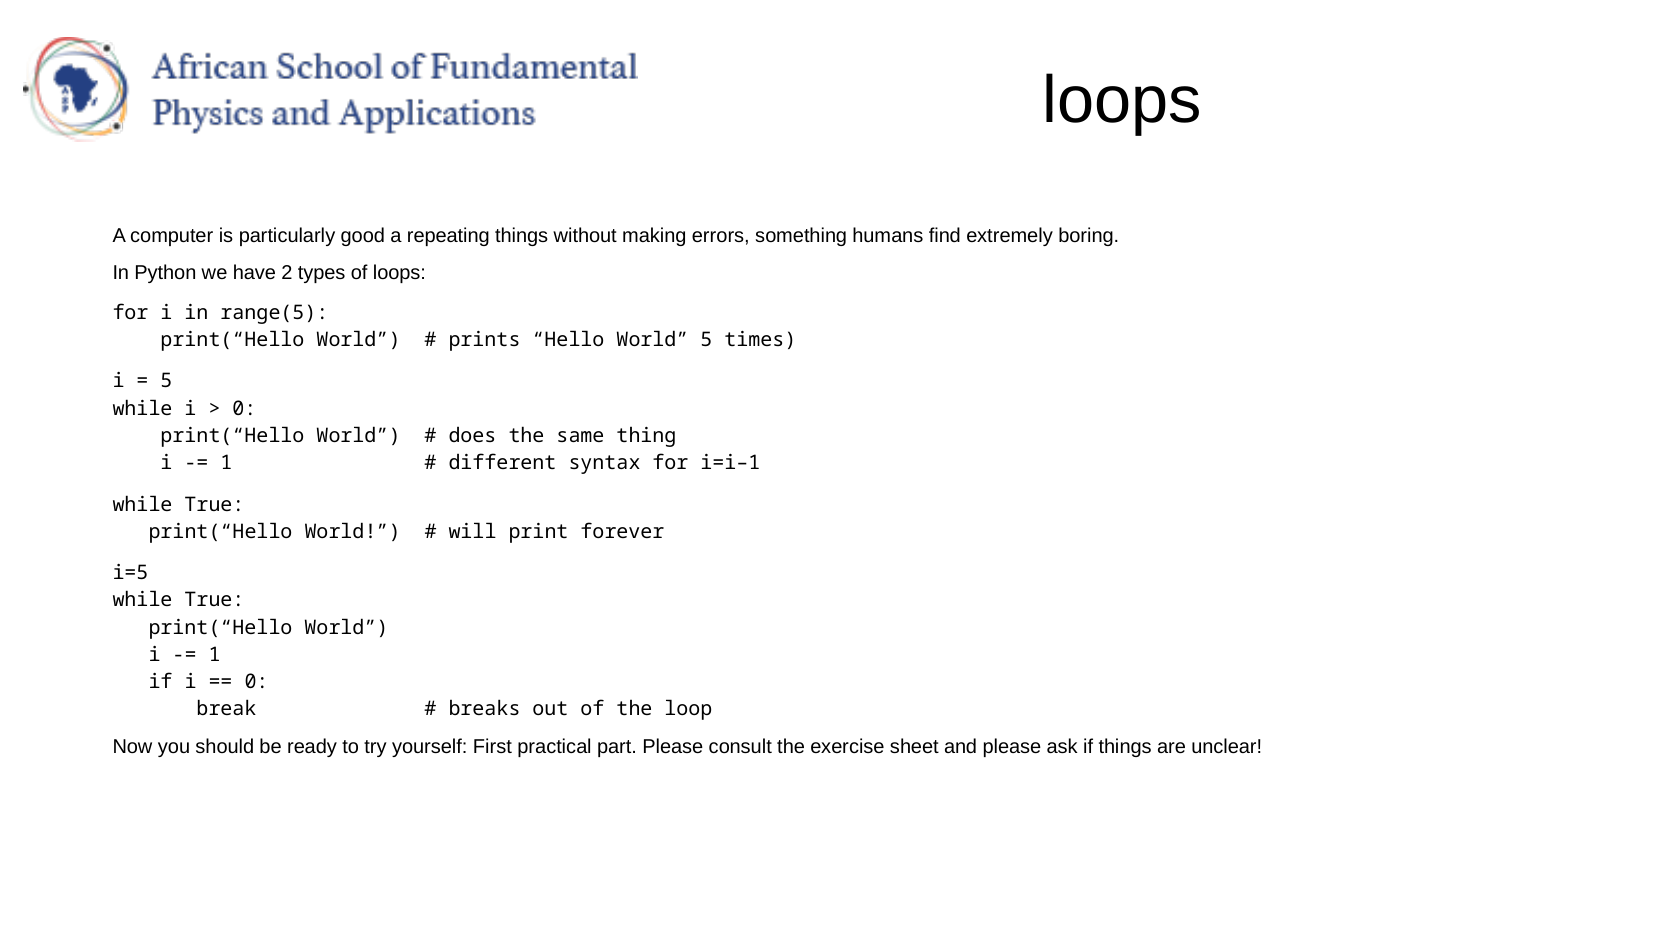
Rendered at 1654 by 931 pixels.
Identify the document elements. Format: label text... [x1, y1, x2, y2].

picture [23, 37, 635, 142]
list A computer is particularly good a repeating things without making errors, something humans find extremely boring. In Python we have 2 types of loops: for i in range(5): print(“Hello World”) # prints “Hello World” 5 times) i = 5 while i > 0: print(“Hello World”) # does the same thing i -= 1 # different syntax for i=i–1 while True: print(“Hello World!”) # will print forever i=5 while True: print(“Hello World”) i -= 1 if i == 0: break # breaks out of the loop Now you should be ready to try yourself: First practical part. Please consult the exercise sheet and please ask if things are unclear! [112, 225, 1601, 765]
title loops [635, 21, 1610, 177]
